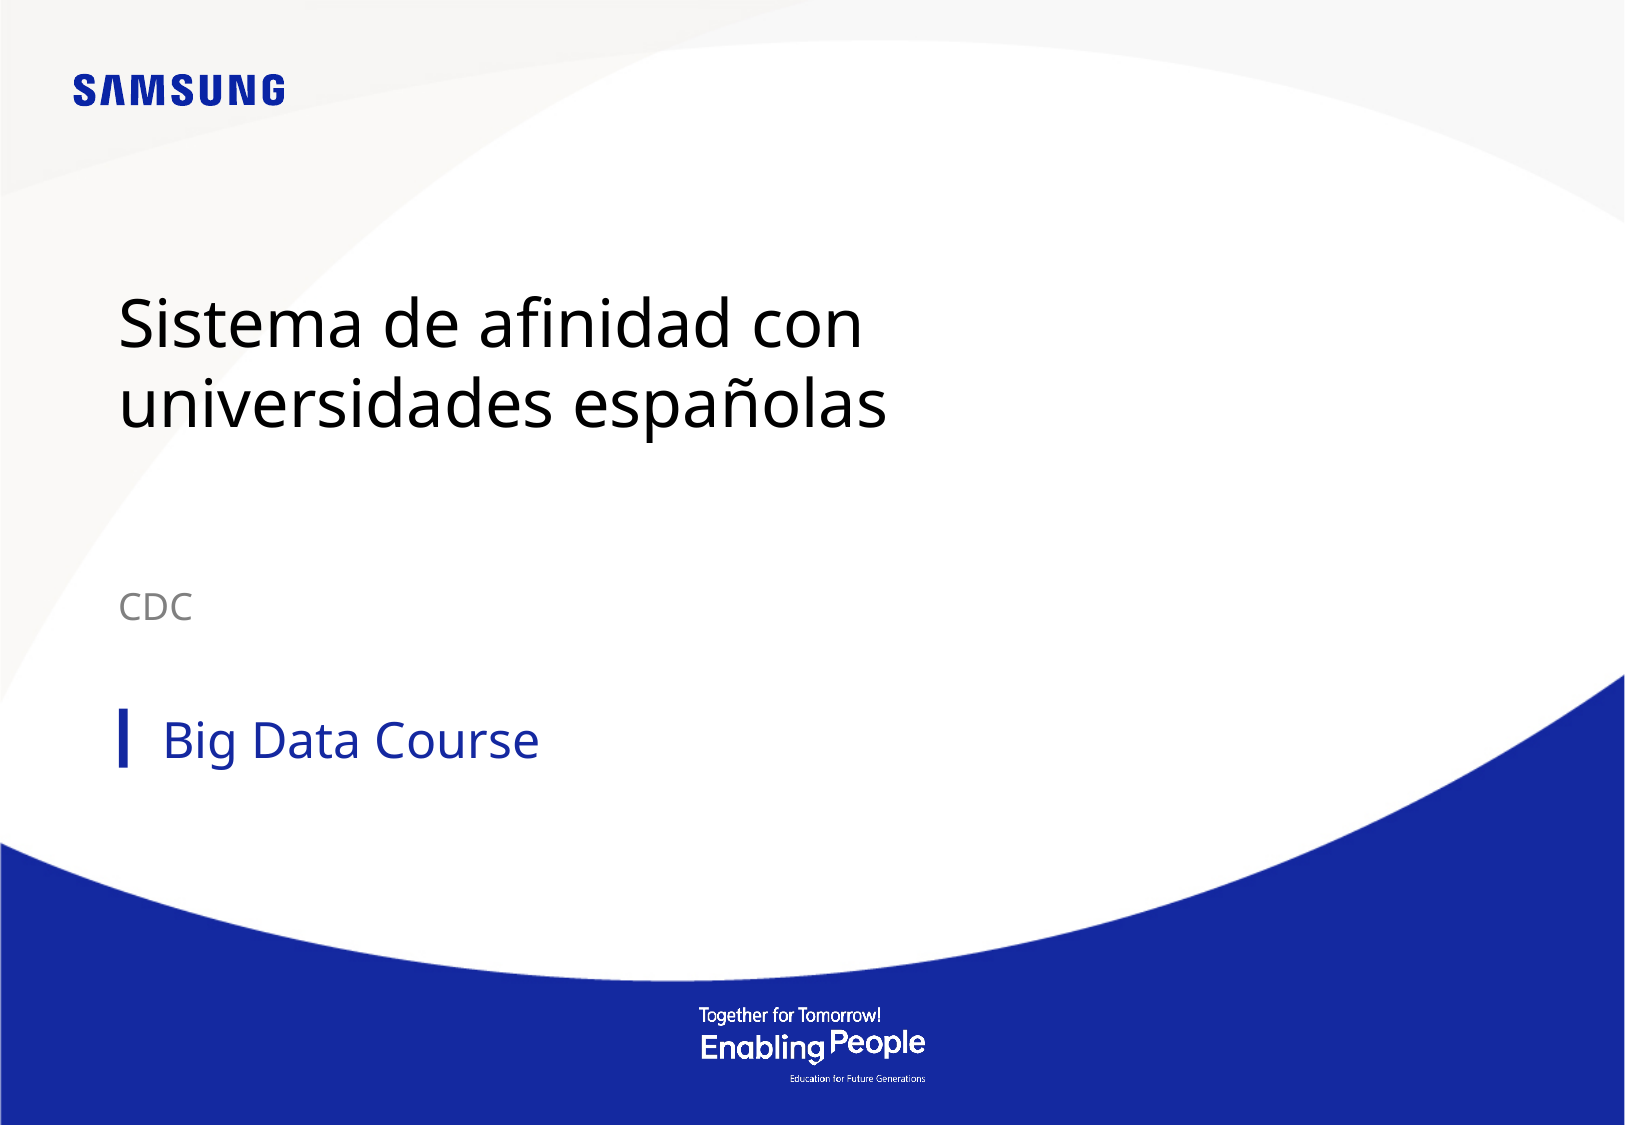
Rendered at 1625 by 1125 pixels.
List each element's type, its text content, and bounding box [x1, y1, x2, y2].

text_box Sistema de afinidad con universidades españolas [118, 280, 981, 523]
text_box CDC [118, 582, 1240, 628]
picture [0, 0, 1625, 1125]
